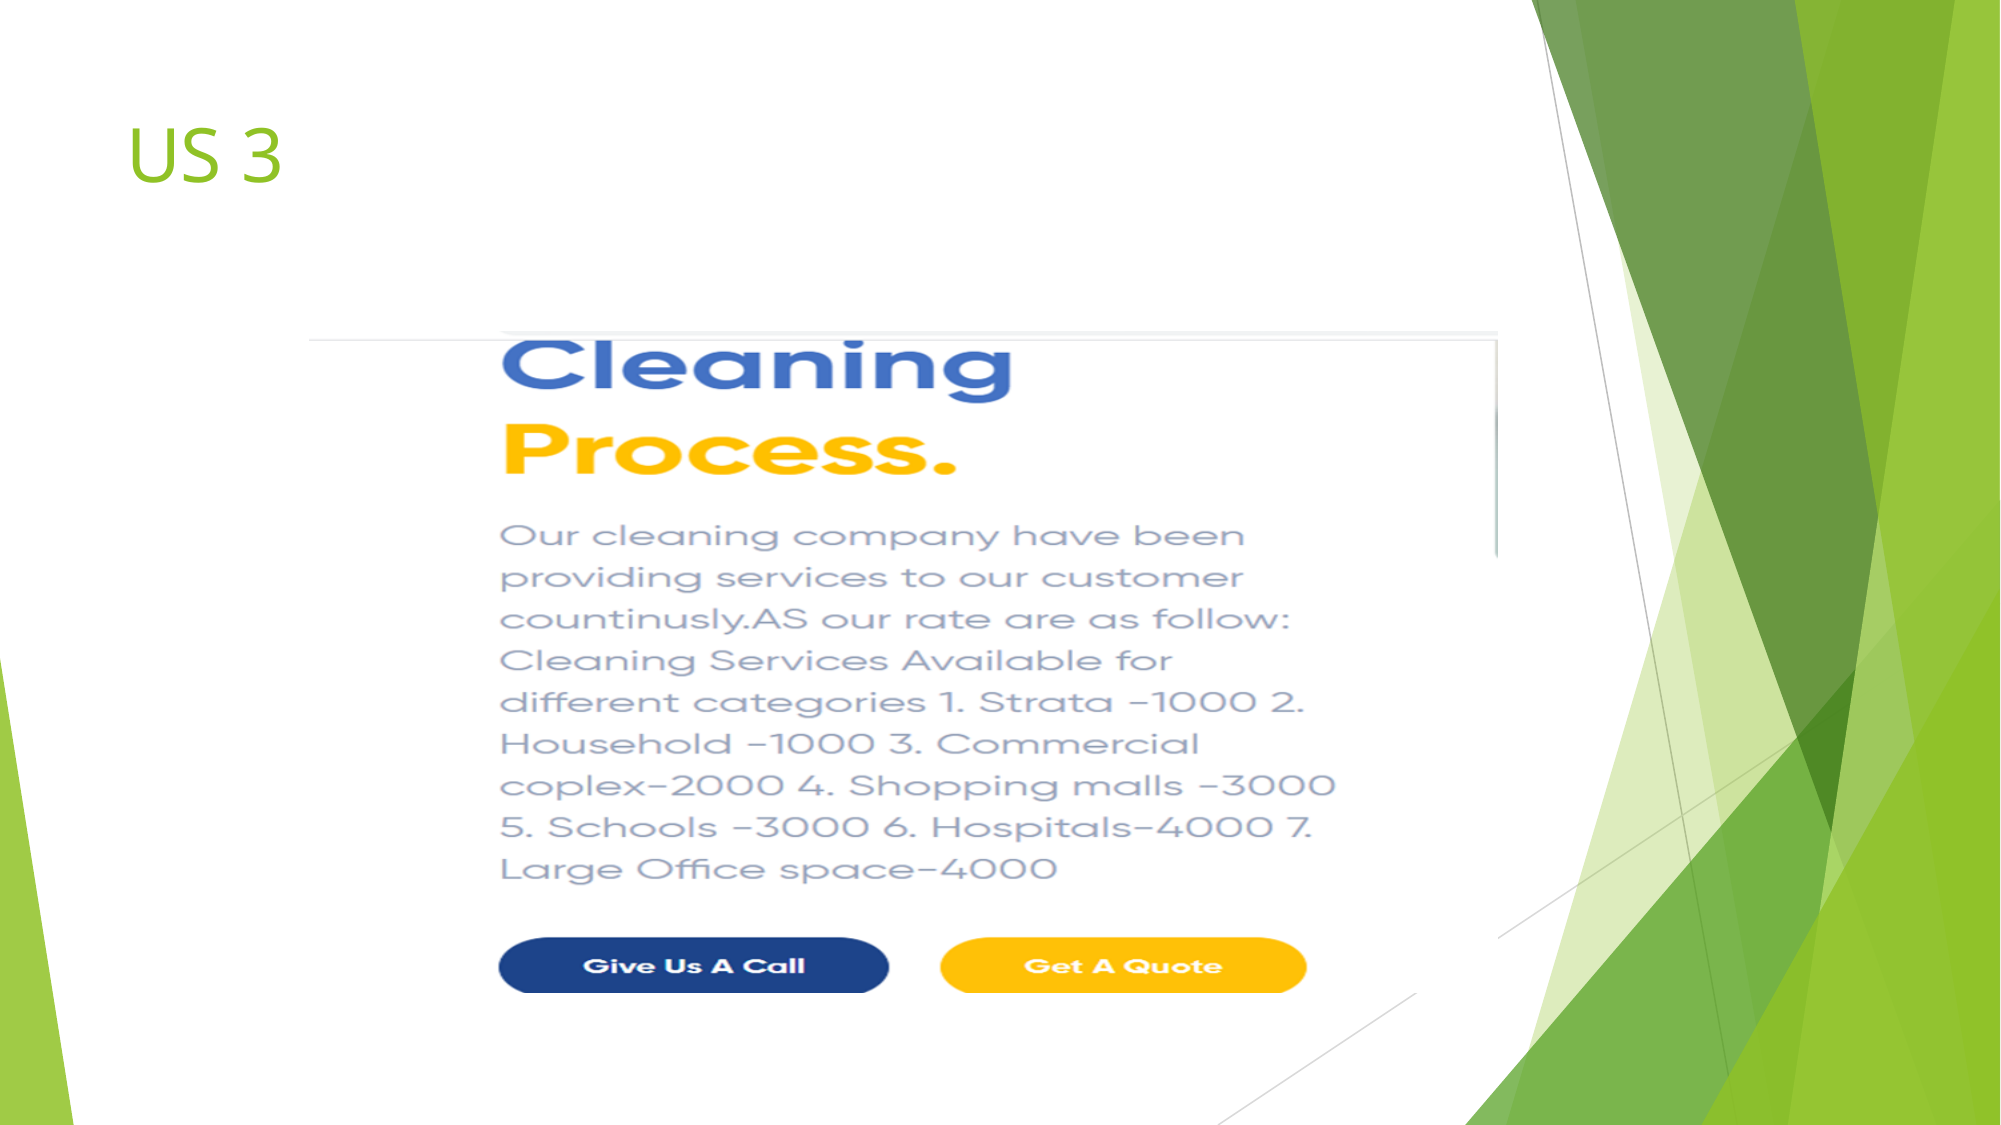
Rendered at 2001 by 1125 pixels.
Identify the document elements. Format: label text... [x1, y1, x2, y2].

picture [309, 331, 1498, 993]
title US 3 [111, 99, 1522, 317]
